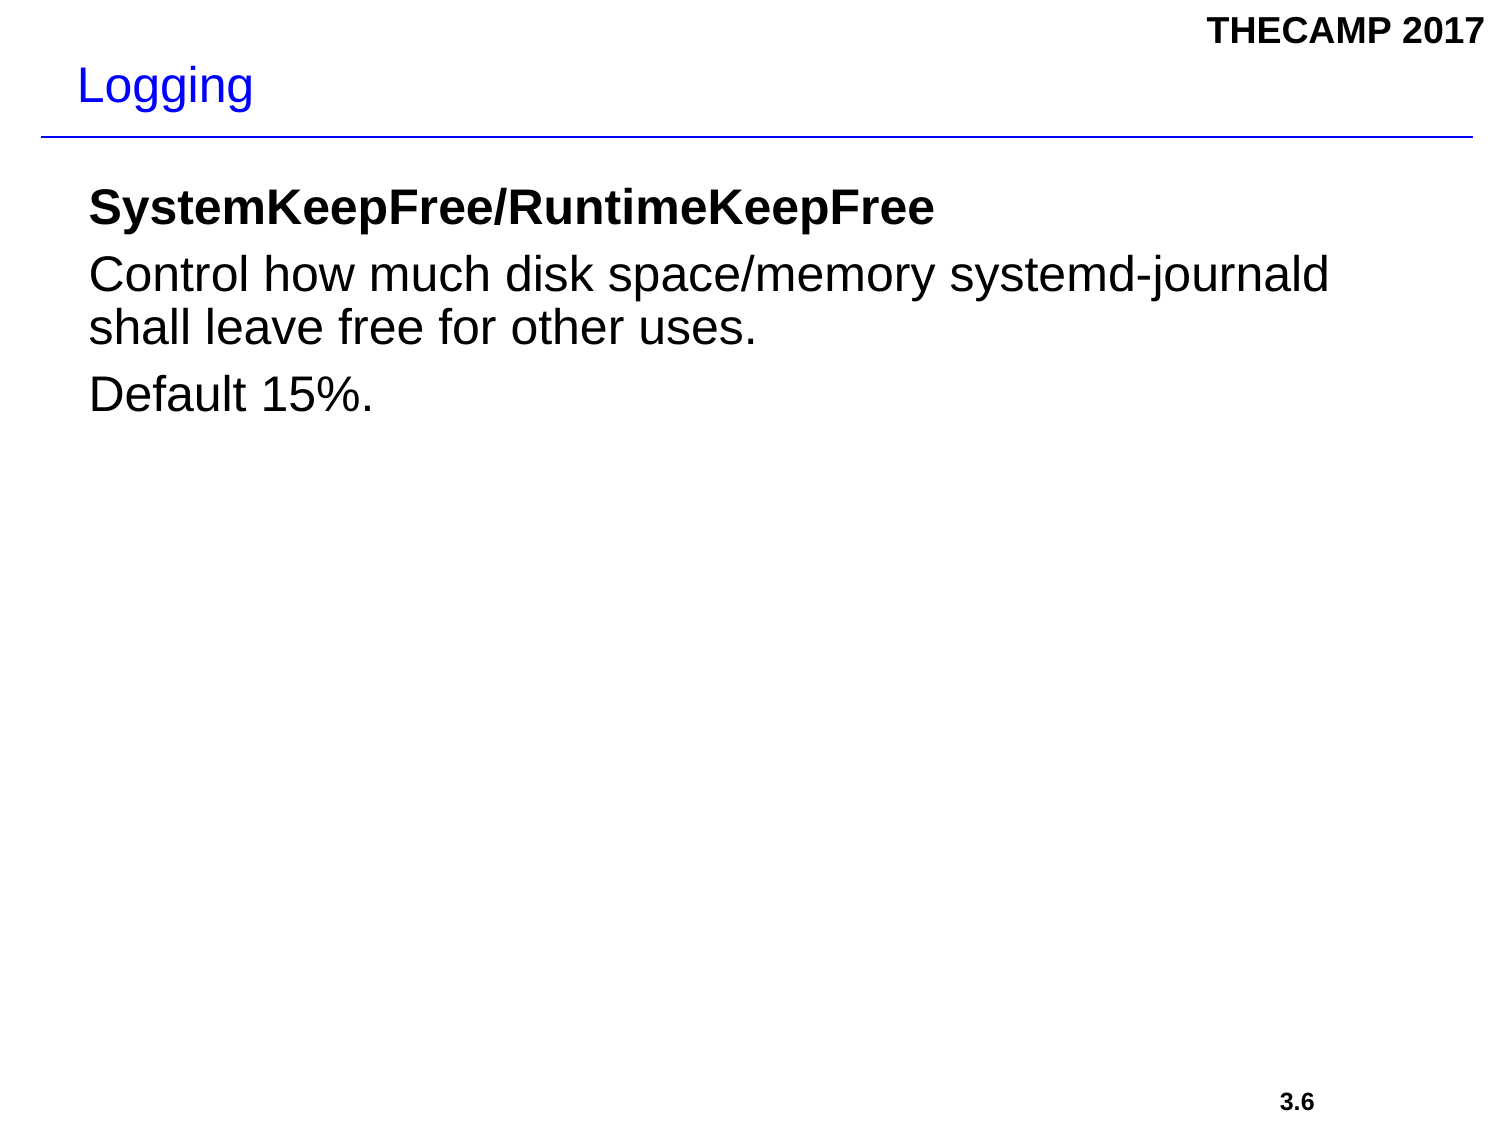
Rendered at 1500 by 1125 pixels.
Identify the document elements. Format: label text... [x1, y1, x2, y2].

title Logging [76, 39, 1424, 126]
list SystemKeepFree/RuntimeKeepFree Control how much disk space/memory systemd-journald shall leave free for other uses. Default 15%. [88, 113, 1398, 857]
